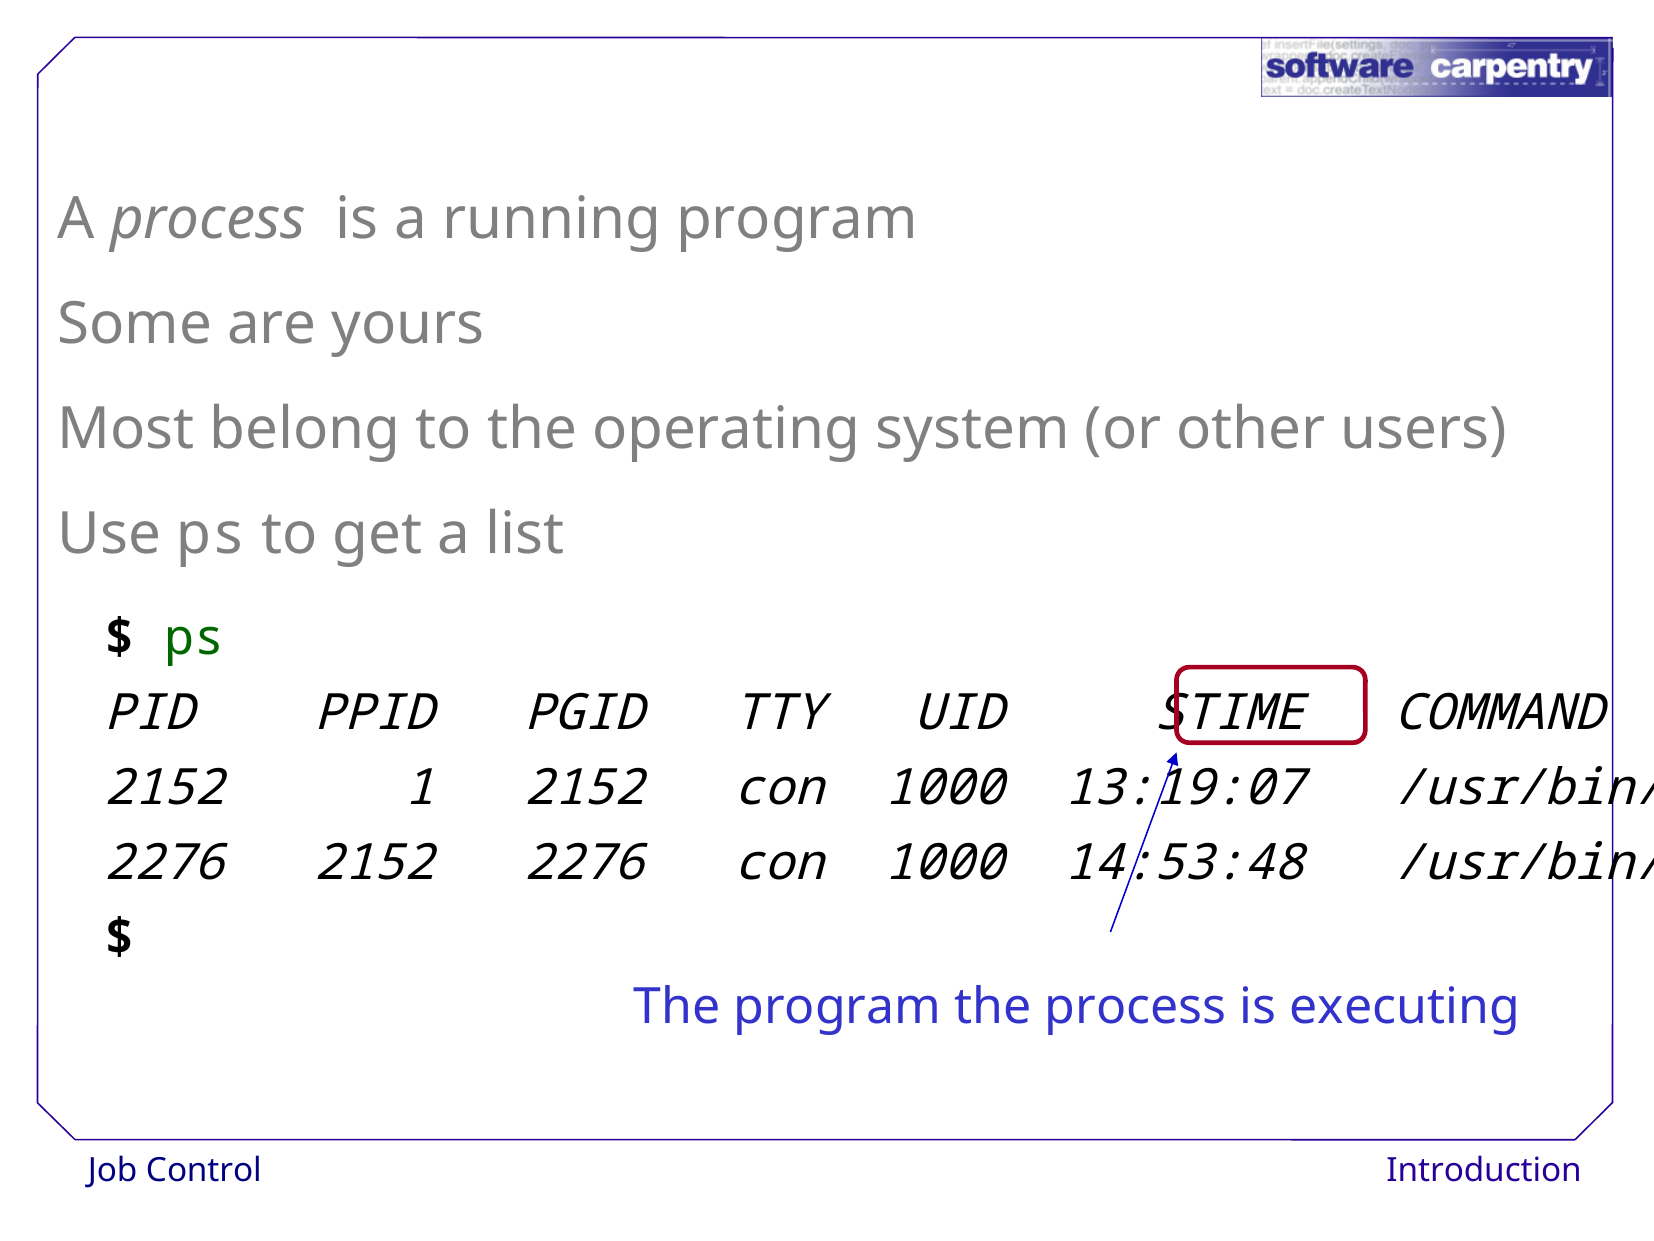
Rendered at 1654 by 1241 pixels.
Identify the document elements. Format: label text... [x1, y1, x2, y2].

picture [1261, 39, 1613, 97]
text_box A process is a running program Some are yours Most belong to the operating system (or other users) Use ps to get a list [42, 137, 1654, 574]
text_box The program the process is executing [618, 950, 1498, 1112]
text_box $ ps PID PPID PGID TTY UID STIME COMMAND 2152 1 2152 con 1000 13:19:07 /usr/bin/bash 2276 2152 2276 con 1000 14:53:48 /usr/bin/ps $ [89, 582, 1512, 980]
